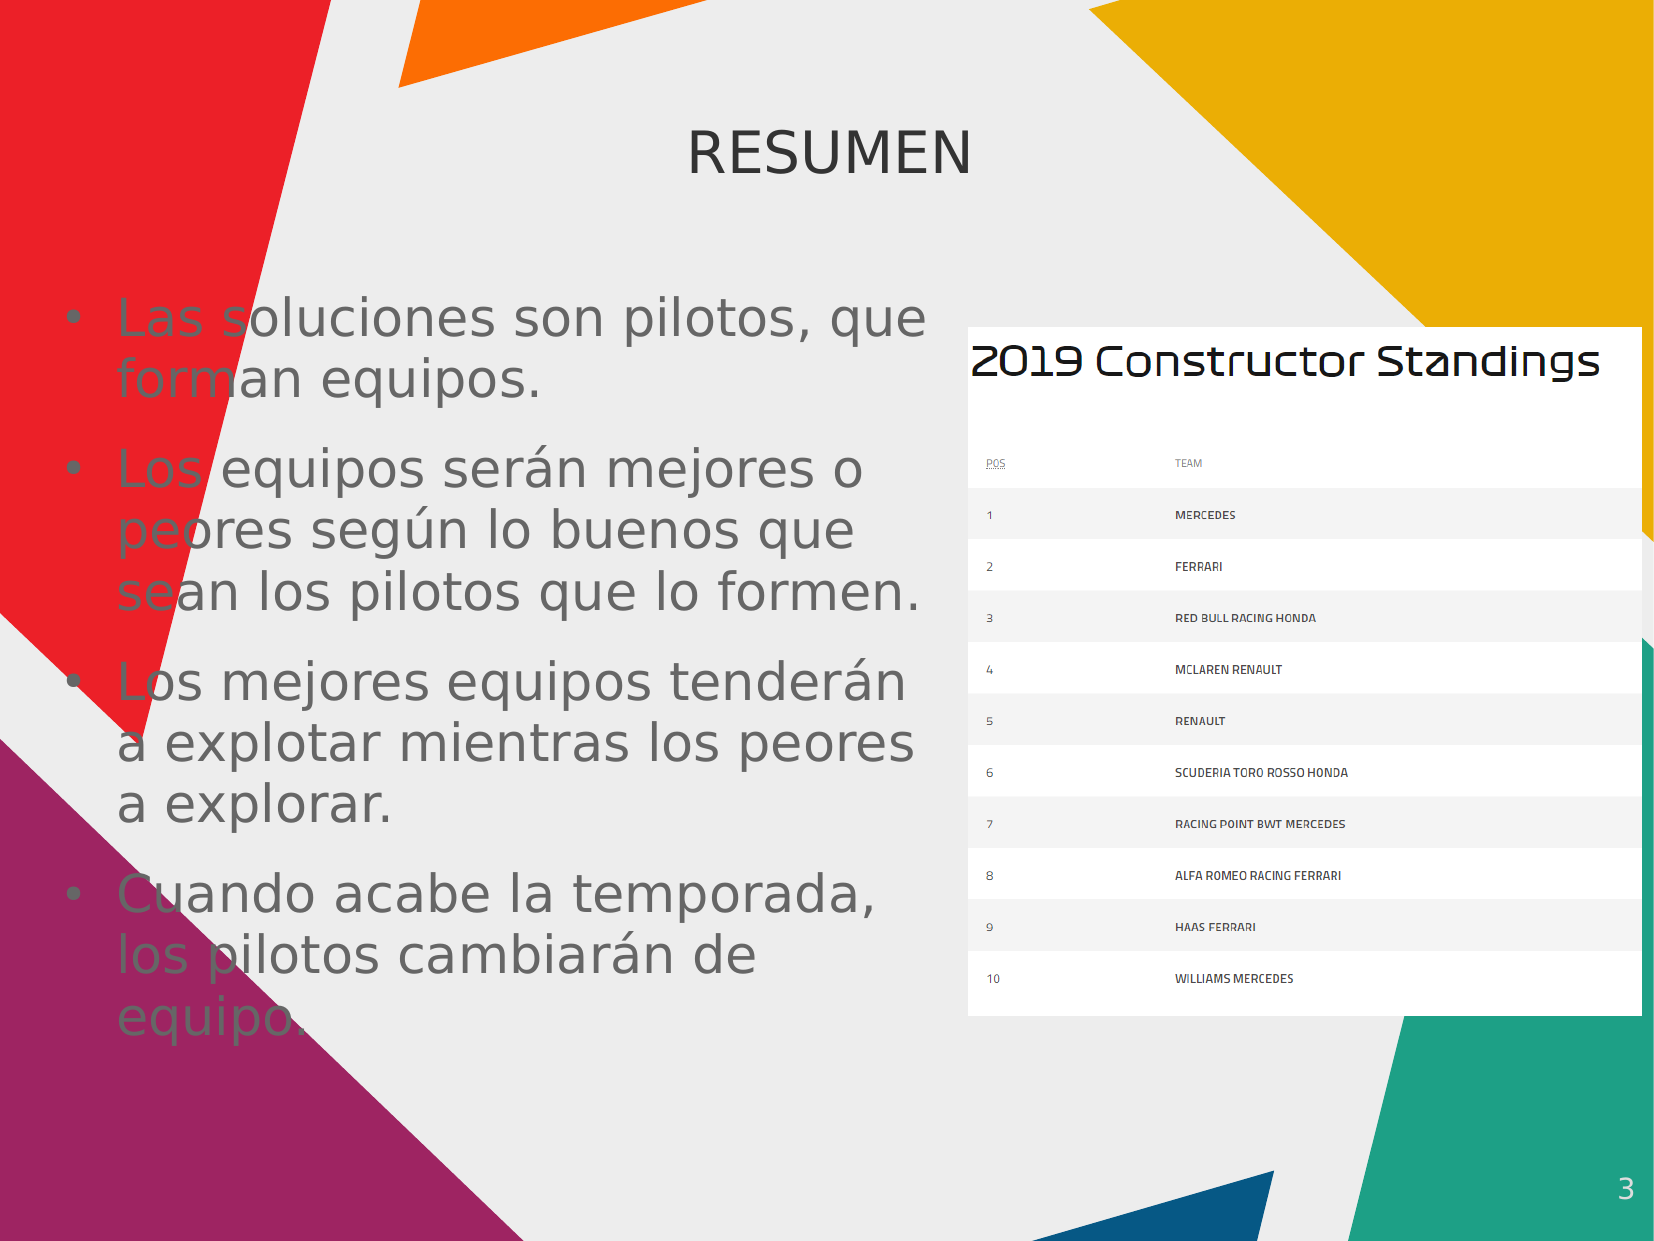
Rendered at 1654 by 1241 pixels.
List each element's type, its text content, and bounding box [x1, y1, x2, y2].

title RESUMEN [289, 49, 1372, 257]
list Las soluciones son pilotos, que forman equipos. Los equipos serán mejores o peores según lo buenos que sean los pilotos que lo formen. Los mejores equipos tenderán a explotar mientras los peores a explorar. Cuando acabe la temporada, los pilotos cambiarán de equipo. [47, 287, 934, 1087]
picture [968, 327, 1642, 1016]
